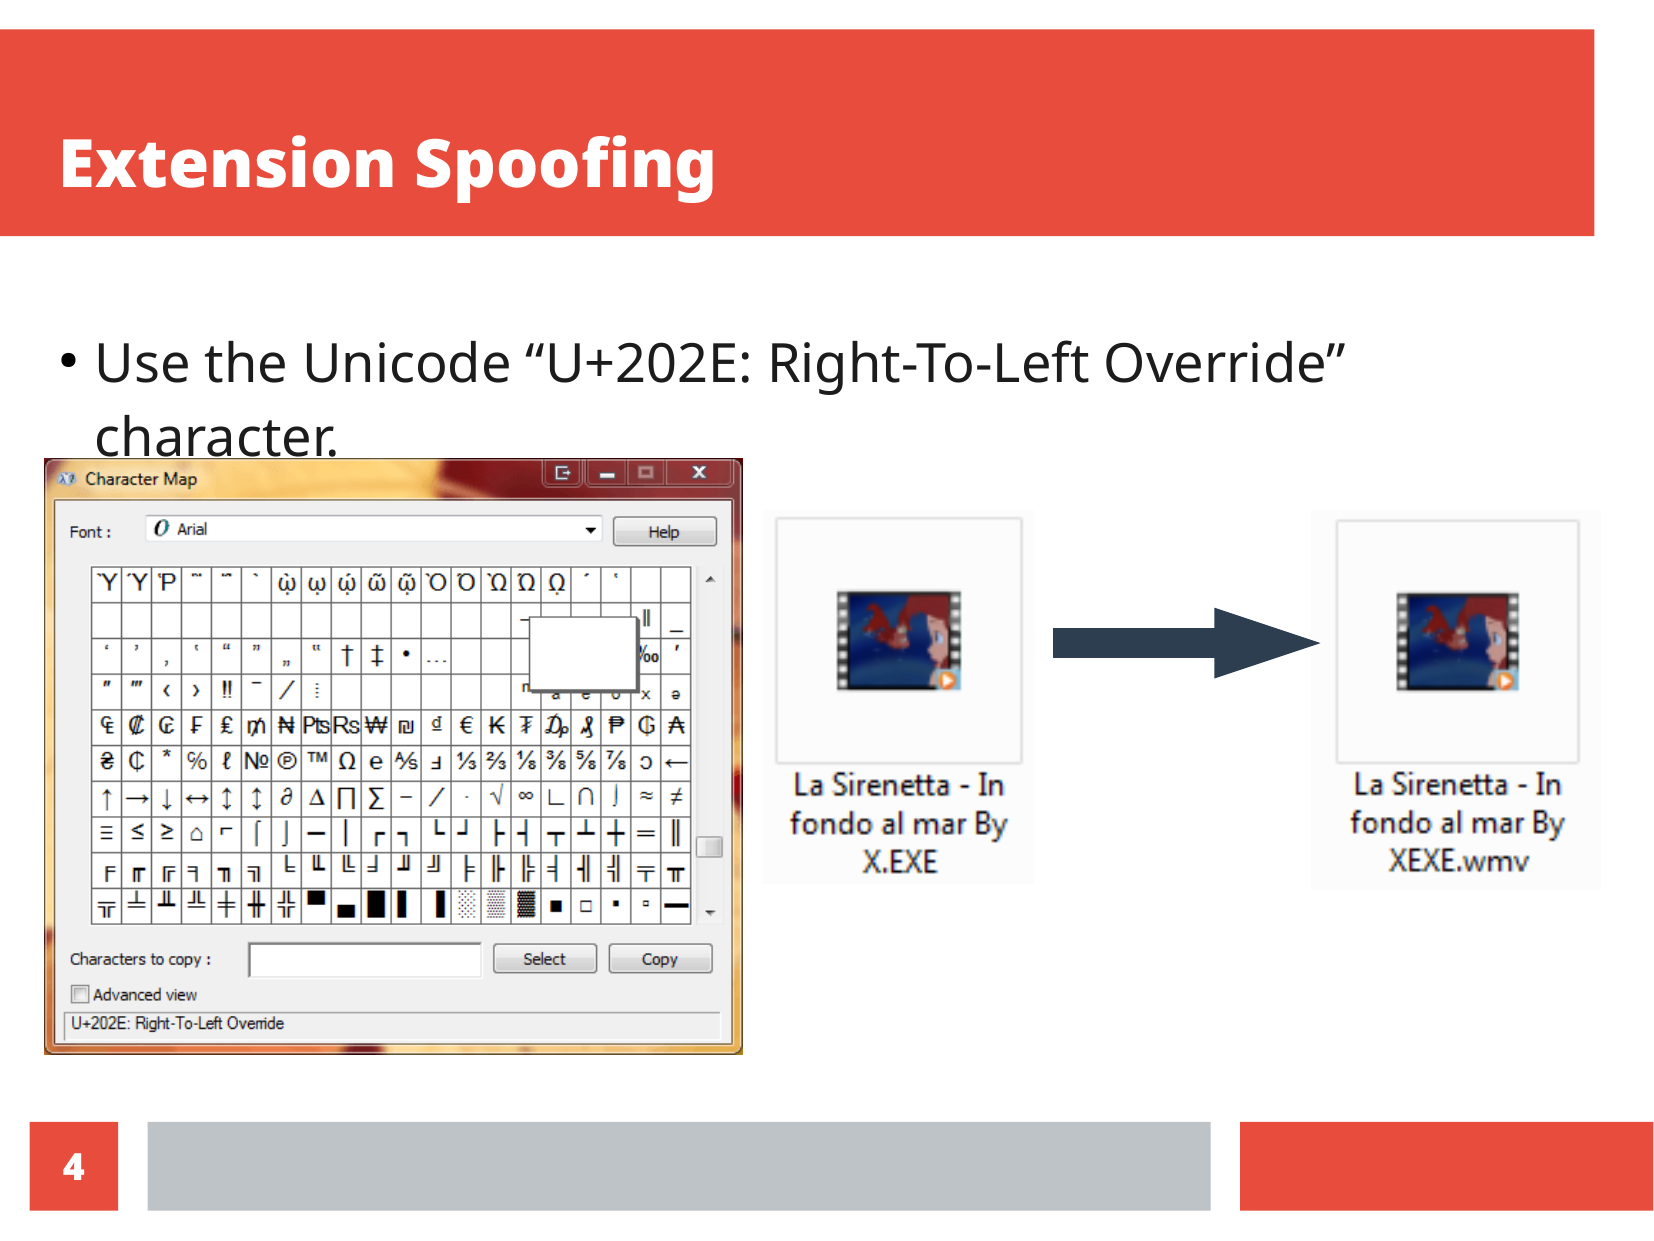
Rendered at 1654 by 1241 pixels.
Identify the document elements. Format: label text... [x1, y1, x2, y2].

list Use the Unicode “U+202E: Right-To-Left Override” character. [59, 324, 1565, 1093]
title Extension Spoofing [59, 58, 1595, 207]
picture [763, 510, 1034, 884]
picture [1311, 510, 1601, 890]
picture [44, 458, 743, 1055]
